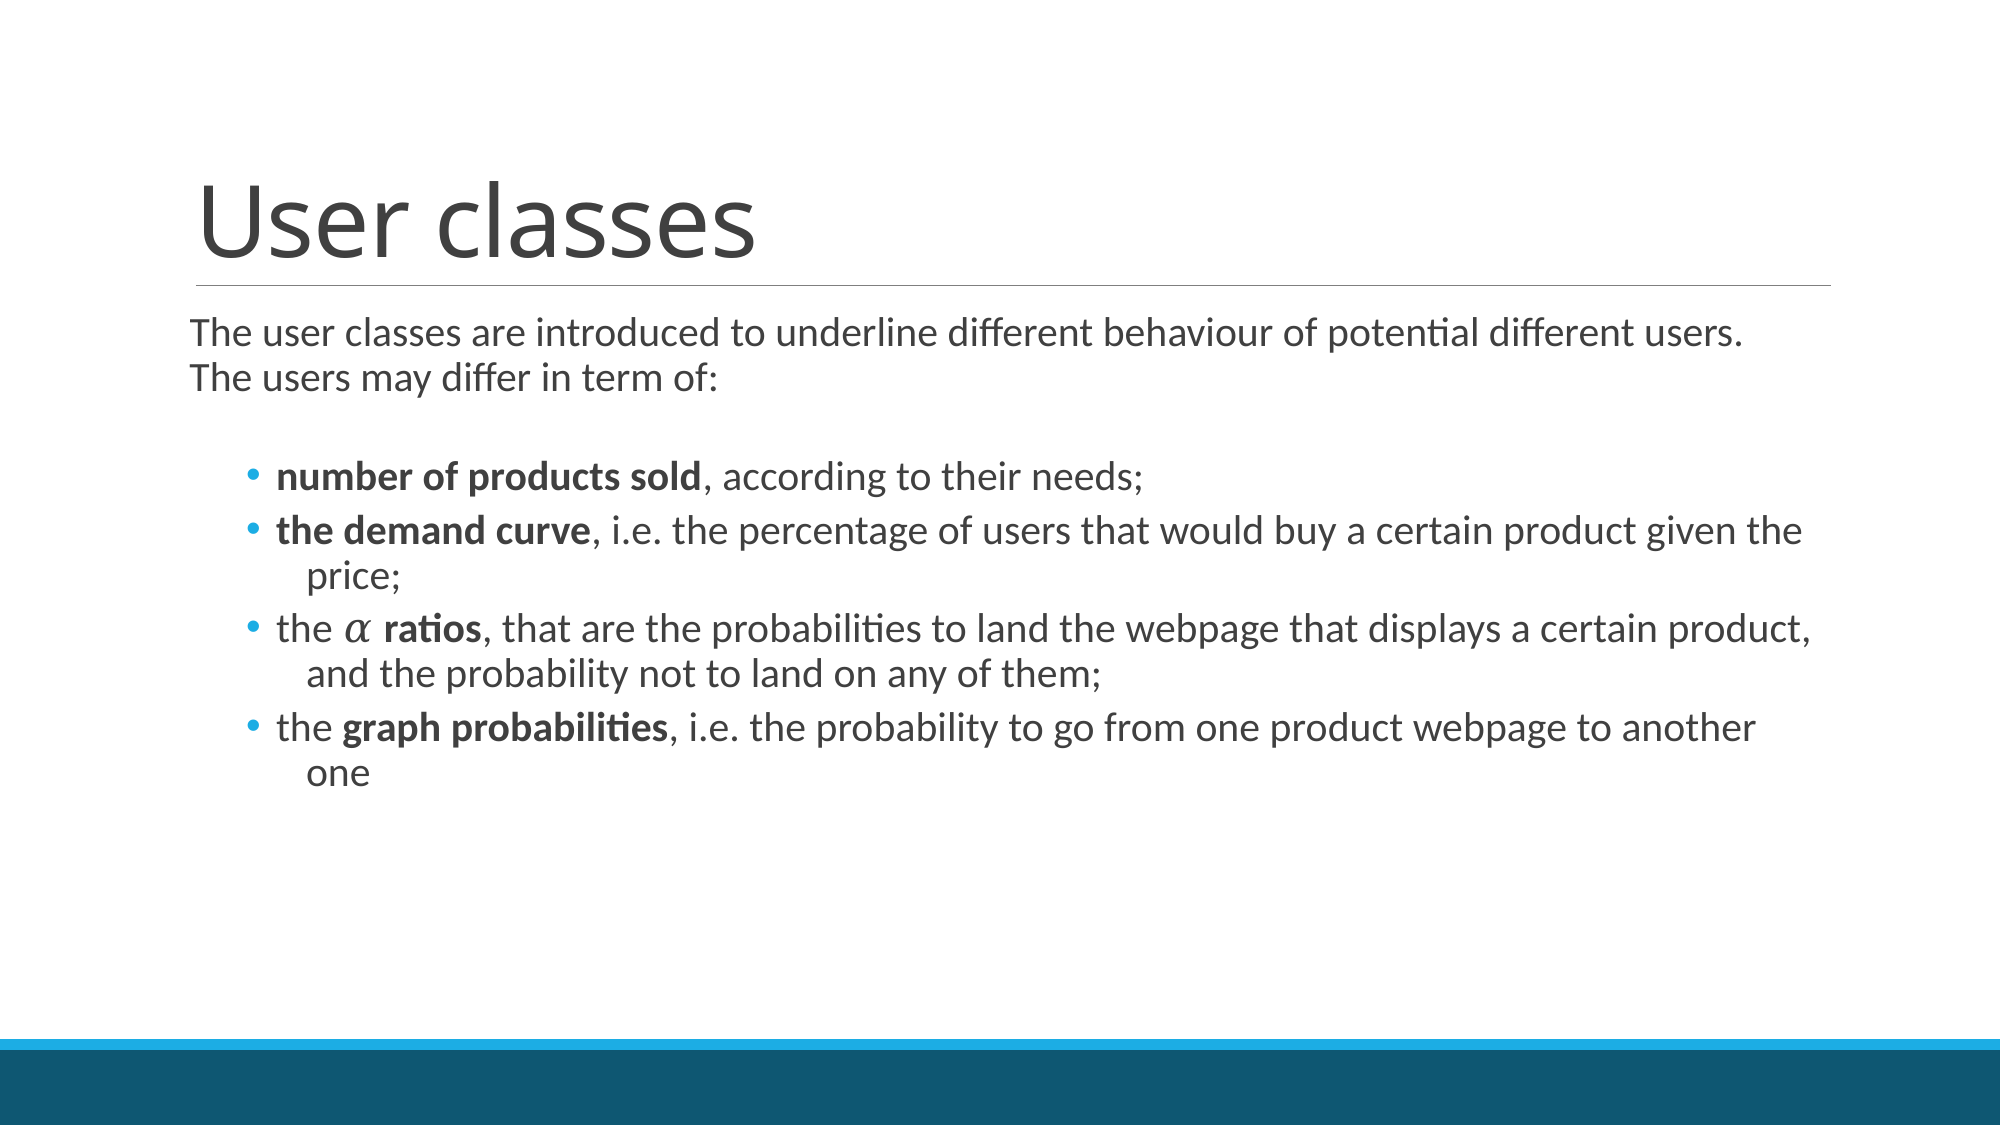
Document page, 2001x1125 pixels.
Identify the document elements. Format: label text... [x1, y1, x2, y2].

title User classes [180, 47, 1831, 286]
list The user classes are introduced to underline different behaviour of potential different users. The users may differ in term of: number of products sold, according to their needs; the demand curve, i.e. the percentage of users that would buy a certain product given the price; the 𝛼 ratios, that are the probabilities to land the webpage that displays a certain product, and the probability not to land on any of them; the graph probabilities, i.e. the probability to go from one product webpage to another one [180, 302, 1831, 963]
